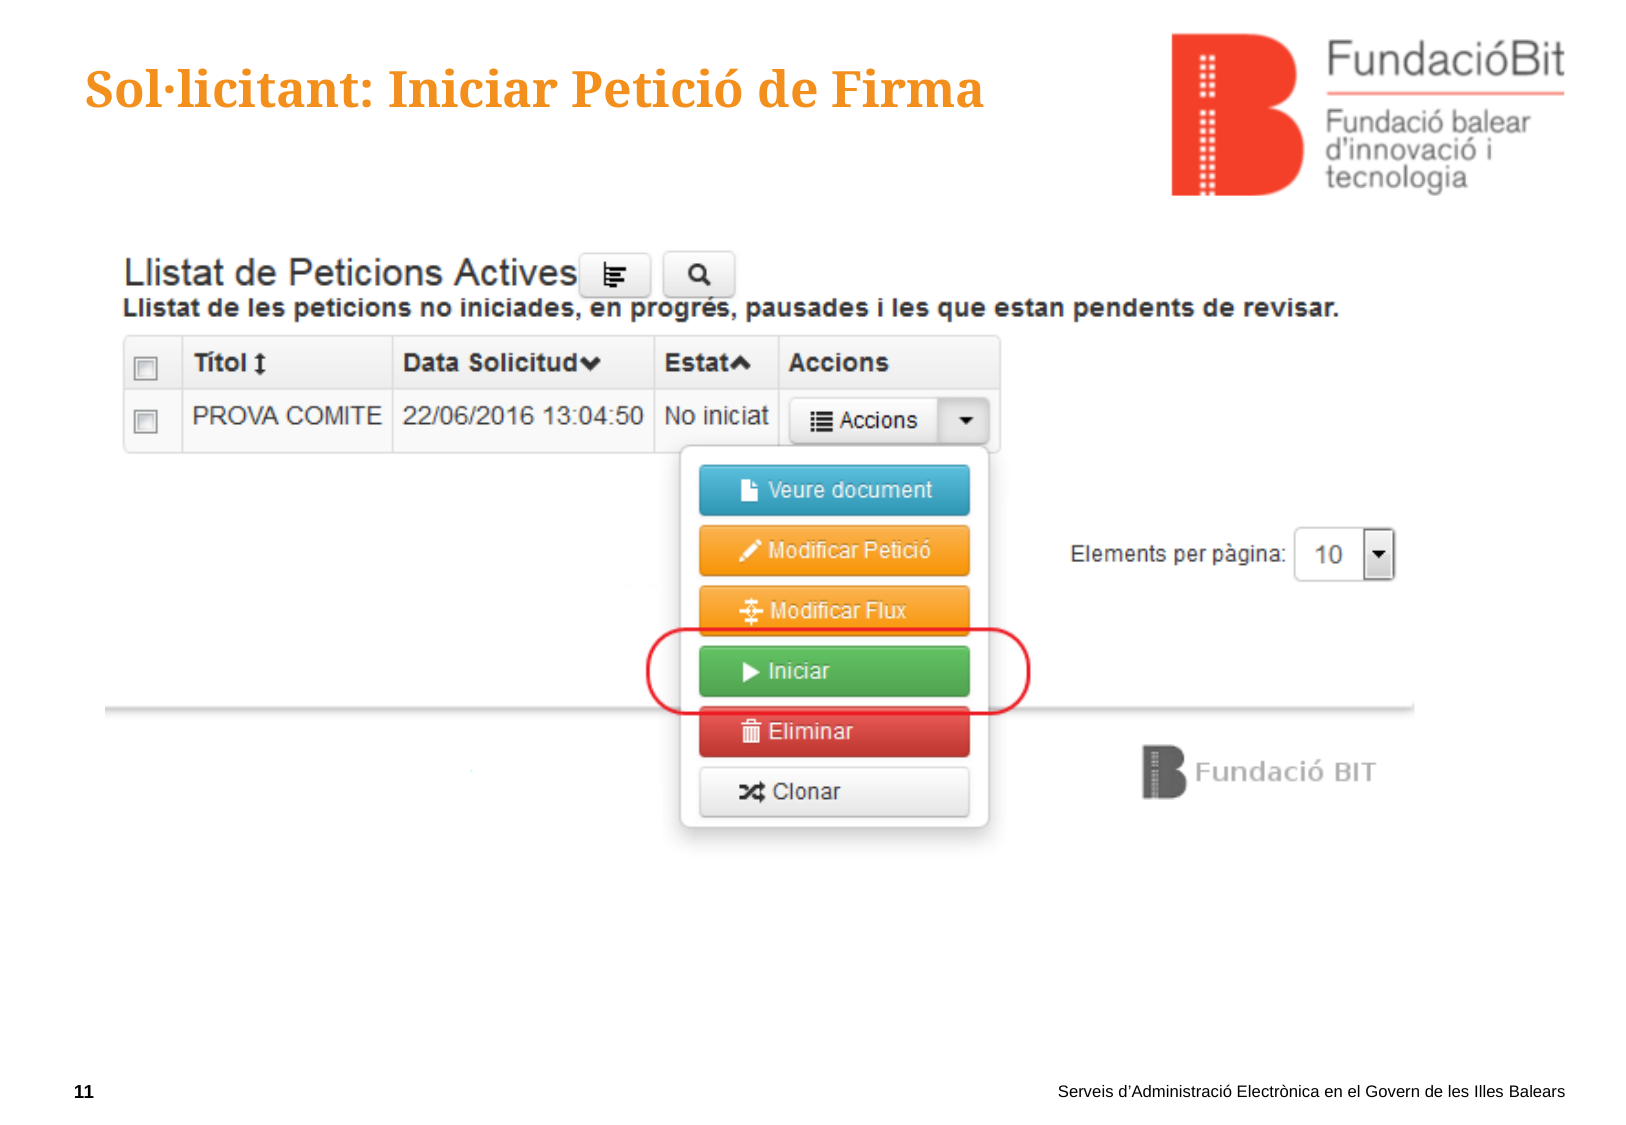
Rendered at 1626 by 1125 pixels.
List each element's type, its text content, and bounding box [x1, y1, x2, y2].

picture [105, 231, 1457, 916]
slide_number <número> [73, 1079, 125, 1104]
picture [1155, 24, 1602, 211]
text_box Sol·licitant: Iniciar Petició de Firma [72, 57, 1155, 161]
